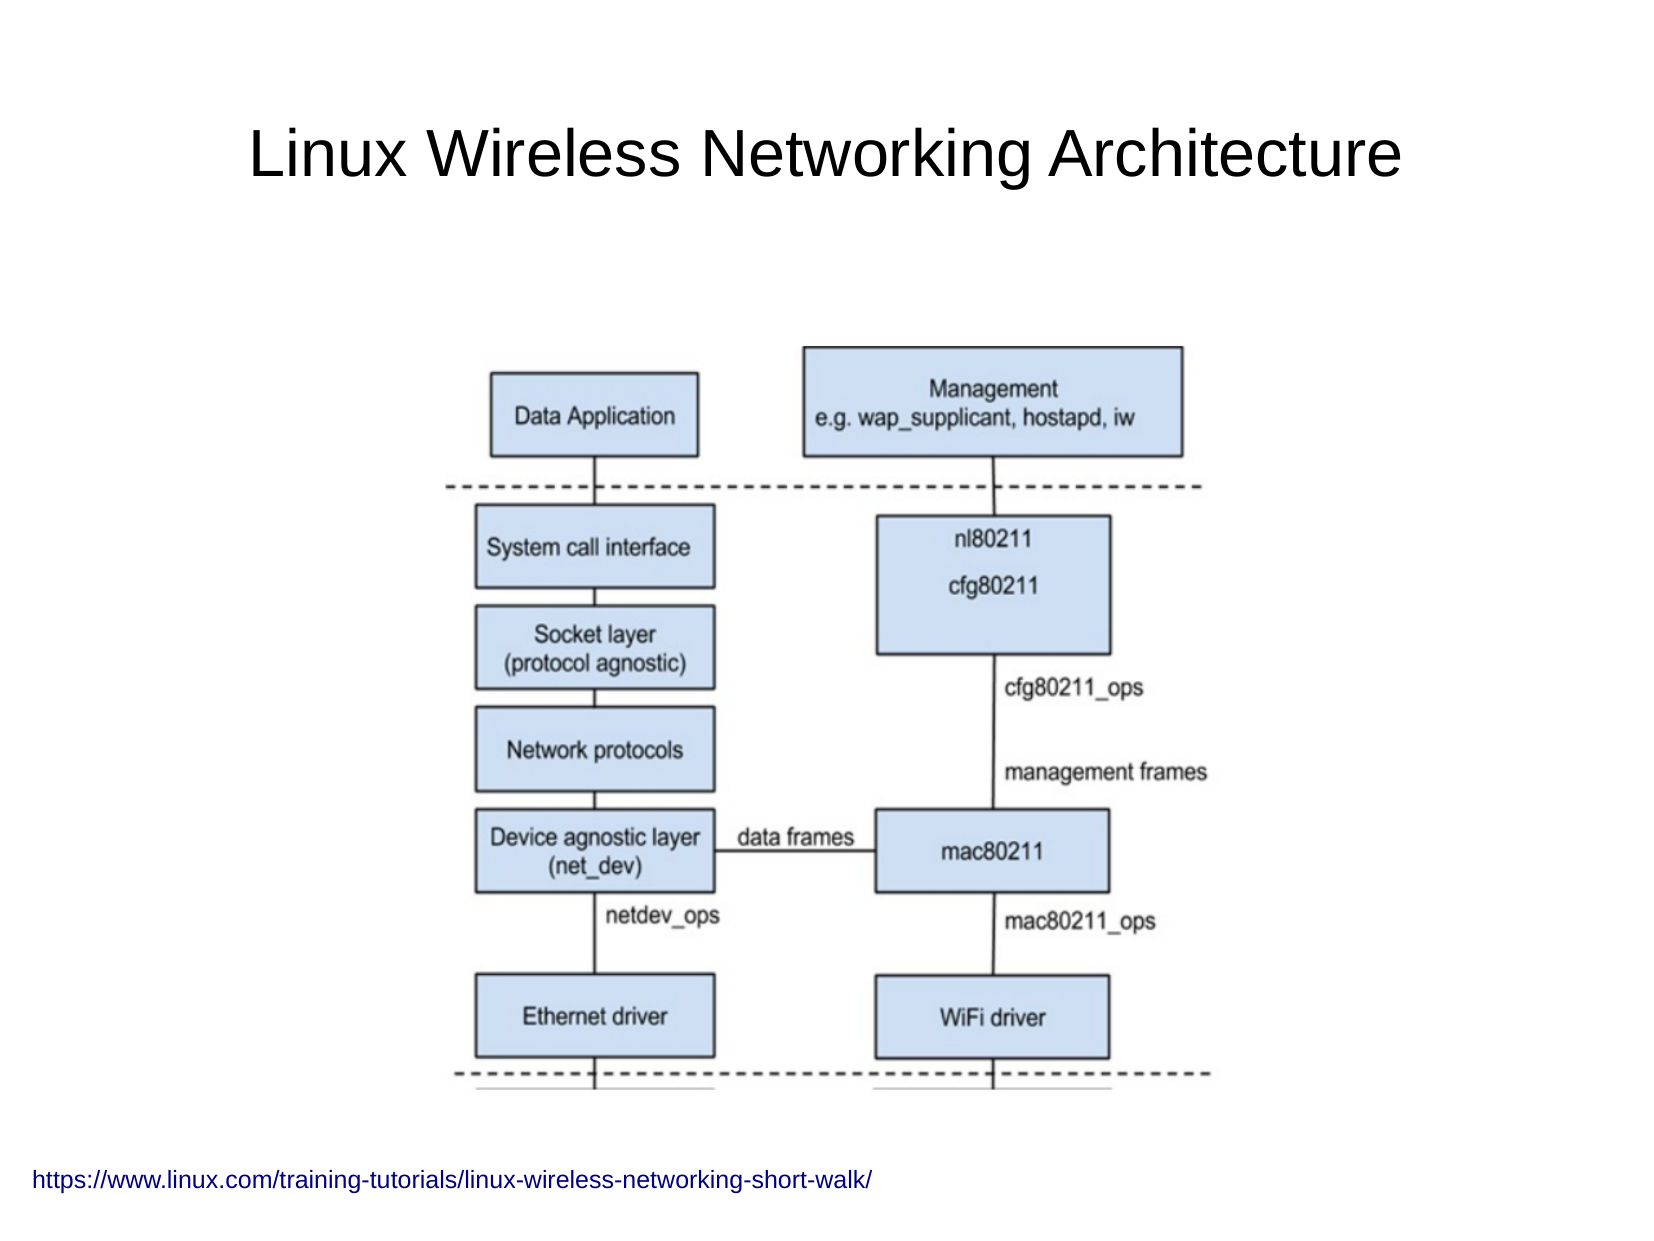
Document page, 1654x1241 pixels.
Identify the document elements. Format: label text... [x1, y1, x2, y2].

text_box https://www.linux.com/training-tutorials/linux-wireless-networking-short-walk/ [17, 1158, 1036, 1216]
picture [435, 305, 1231, 1108]
title Linux Wireless Networking Architecture [82, 49, 1571, 257]
